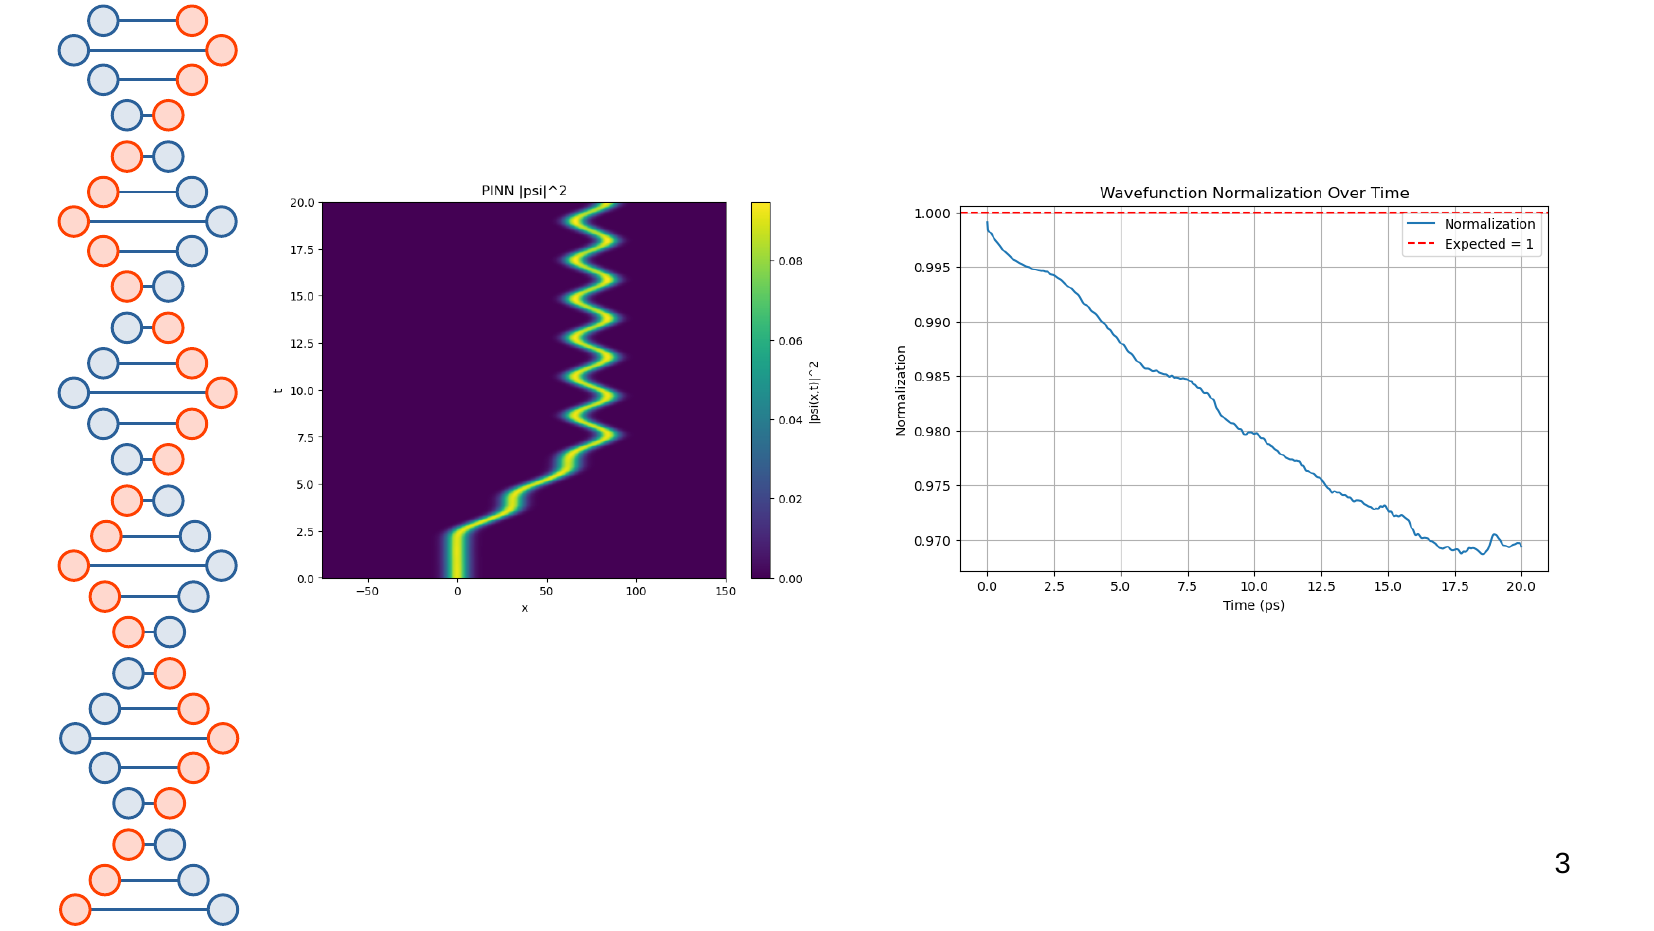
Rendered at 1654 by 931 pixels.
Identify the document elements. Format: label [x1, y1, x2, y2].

picture [885, 177, 1557, 621]
picture [265, 177, 827, 621]
